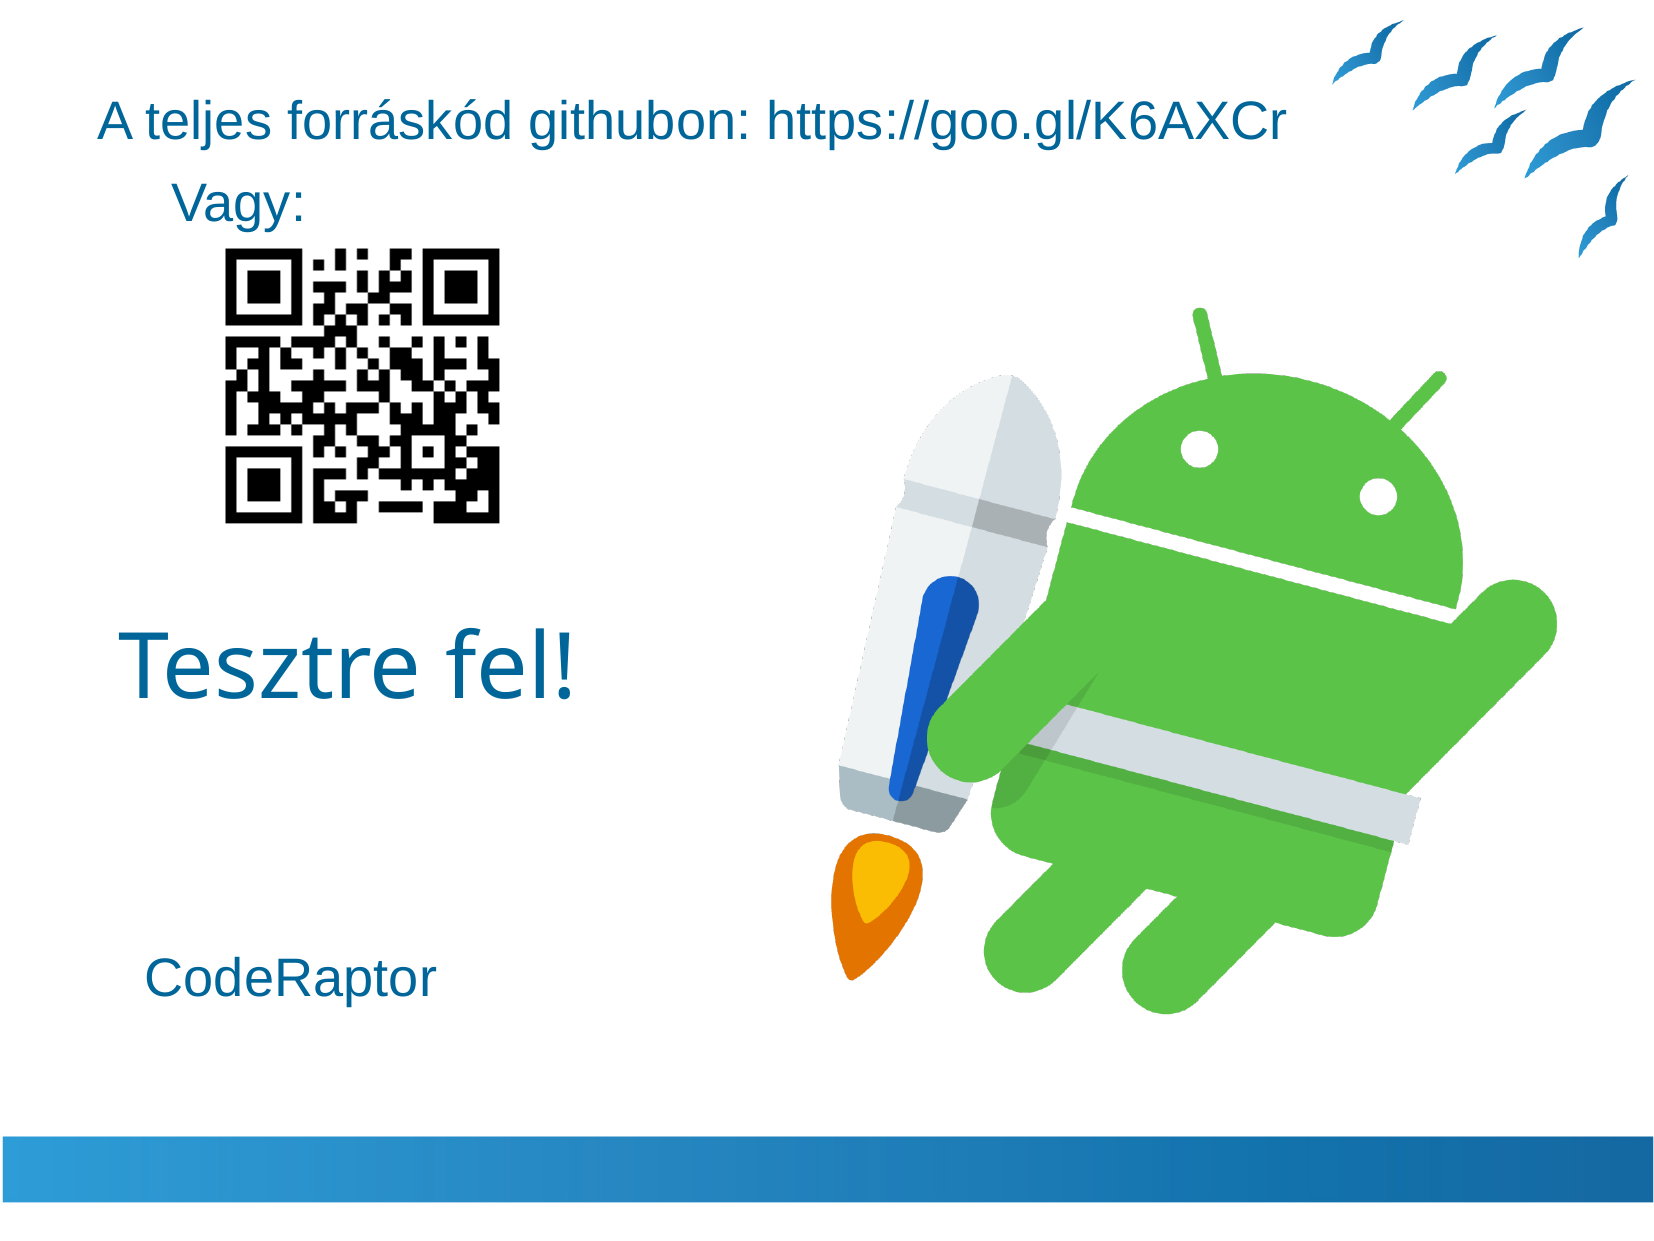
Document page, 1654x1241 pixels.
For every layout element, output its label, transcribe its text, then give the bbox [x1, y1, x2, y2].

text_box Vagy: [82, 165, 1382, 249]
title Tesztre fel! [118, 605, 615, 721]
text_box A teljes forráskód githubon: https://goo.gl/K6AXCr [82, 82, 1382, 165]
picture [0, 0, 1654, 1241]
text_box CodeRaptor [129, 940, 485, 1016]
